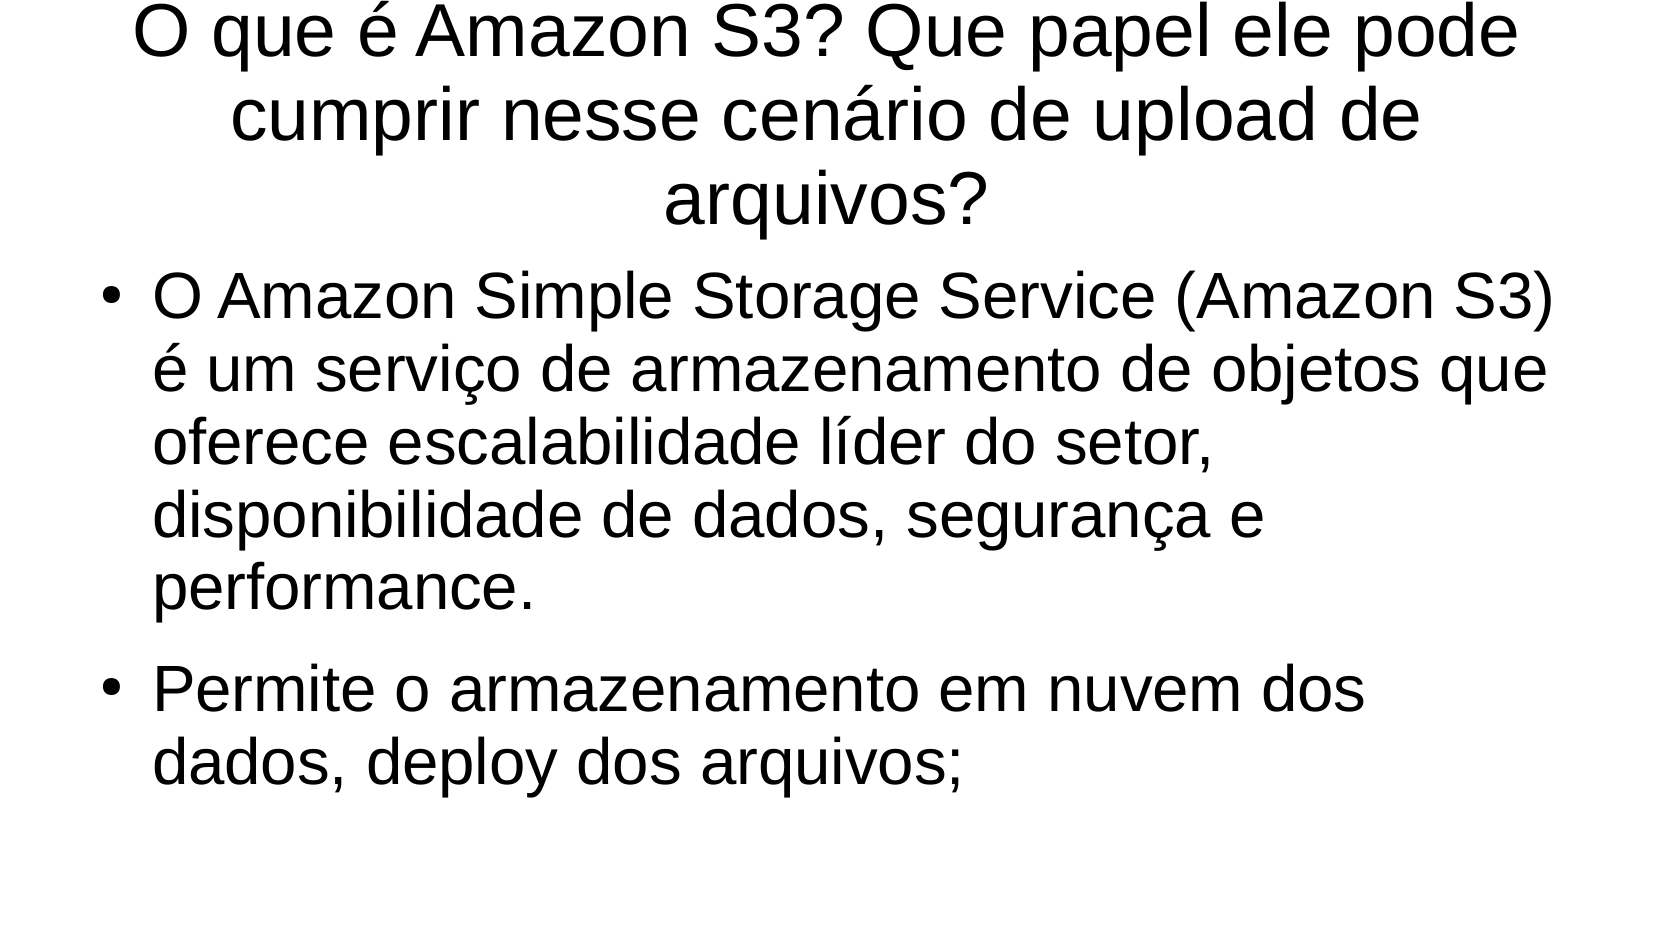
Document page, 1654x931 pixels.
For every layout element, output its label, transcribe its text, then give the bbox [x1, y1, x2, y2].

list O Amazon Simple Storage Service (Amazon S3) é um serviço de armazenamento de objetos que oferece escalabilidade líder do setor, disponibilidade de dados, segurança e performance. Permite o armazenamento em nuvem dos dados, deploy dos arquivos; [82, 259, 1571, 800]
title O que é Amazon S3? Que papel ele pode cumprir nesse cenário de upload de arquivos? [82, 0, 1571, 241]
